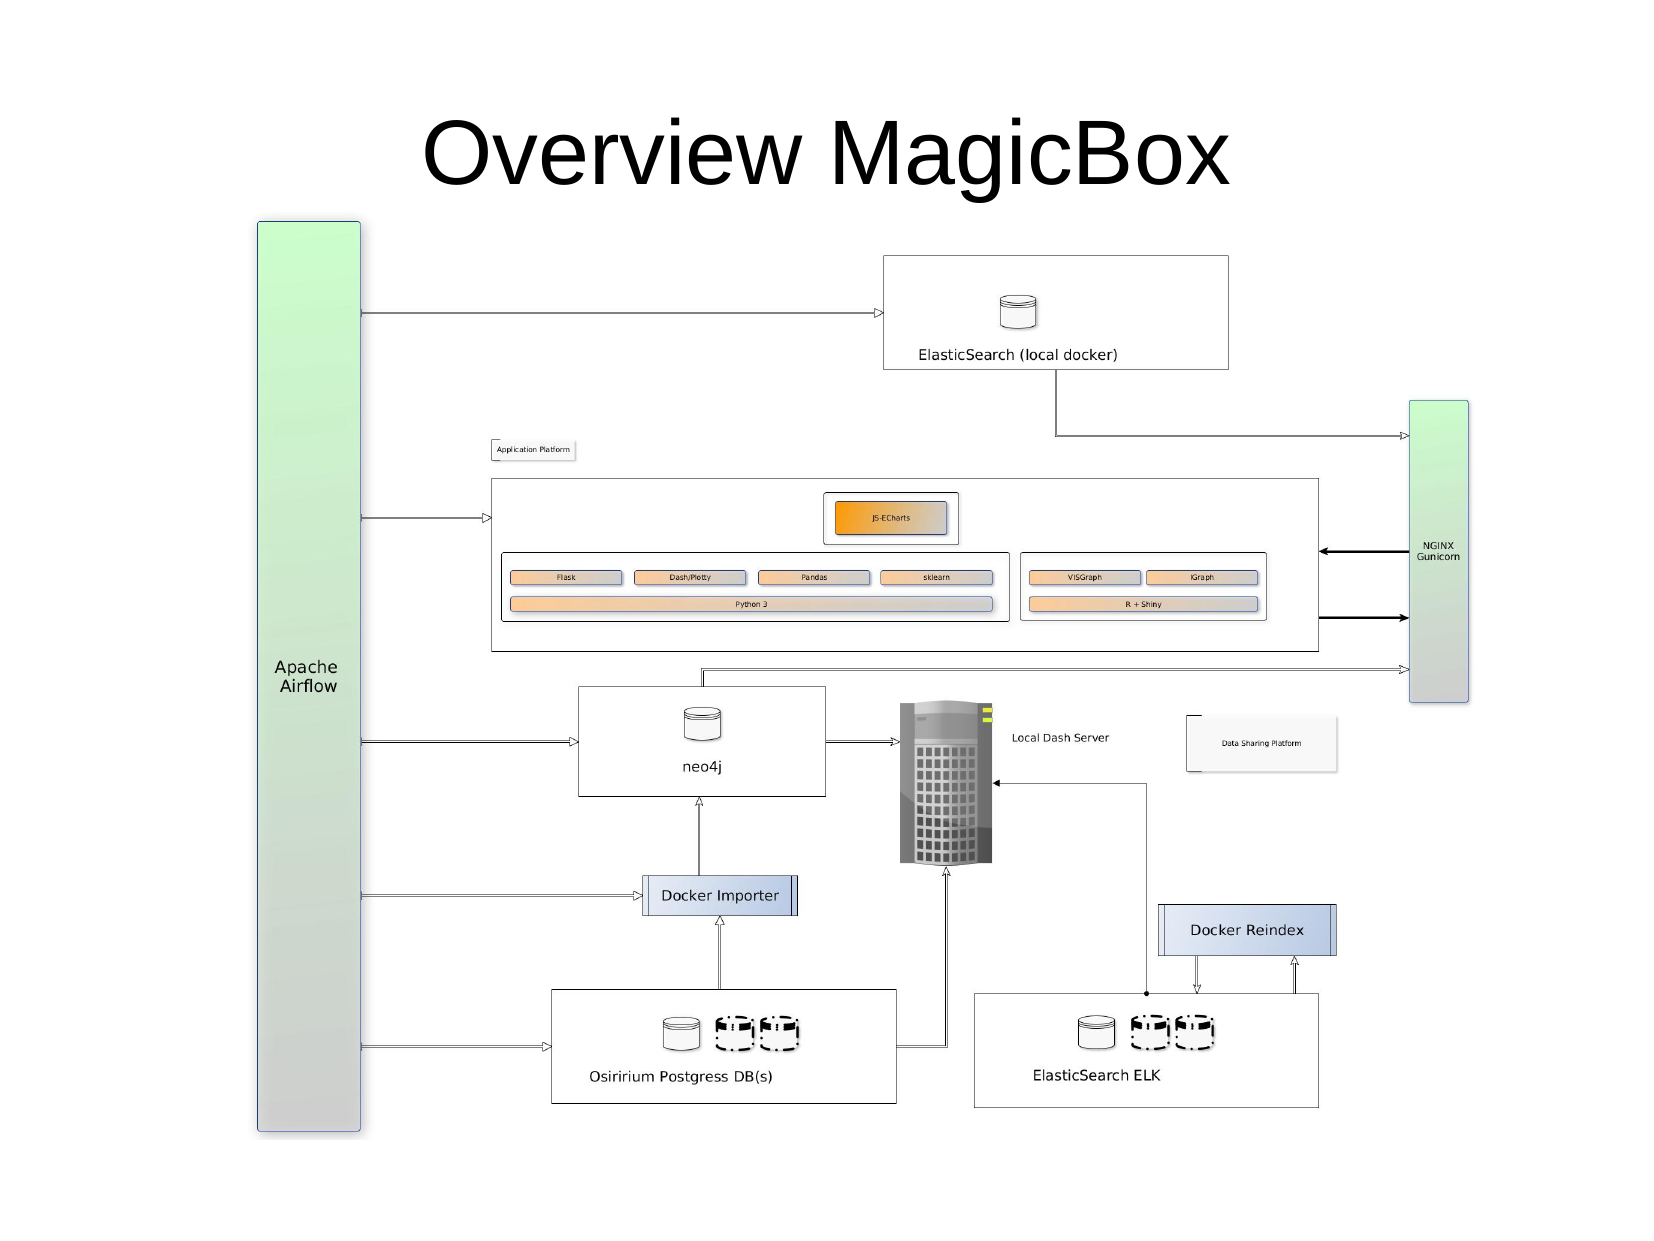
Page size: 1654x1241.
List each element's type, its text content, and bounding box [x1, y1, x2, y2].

title Overview MagicBox [82, 49, 1571, 257]
picture [248, 212, 1477, 1140]
